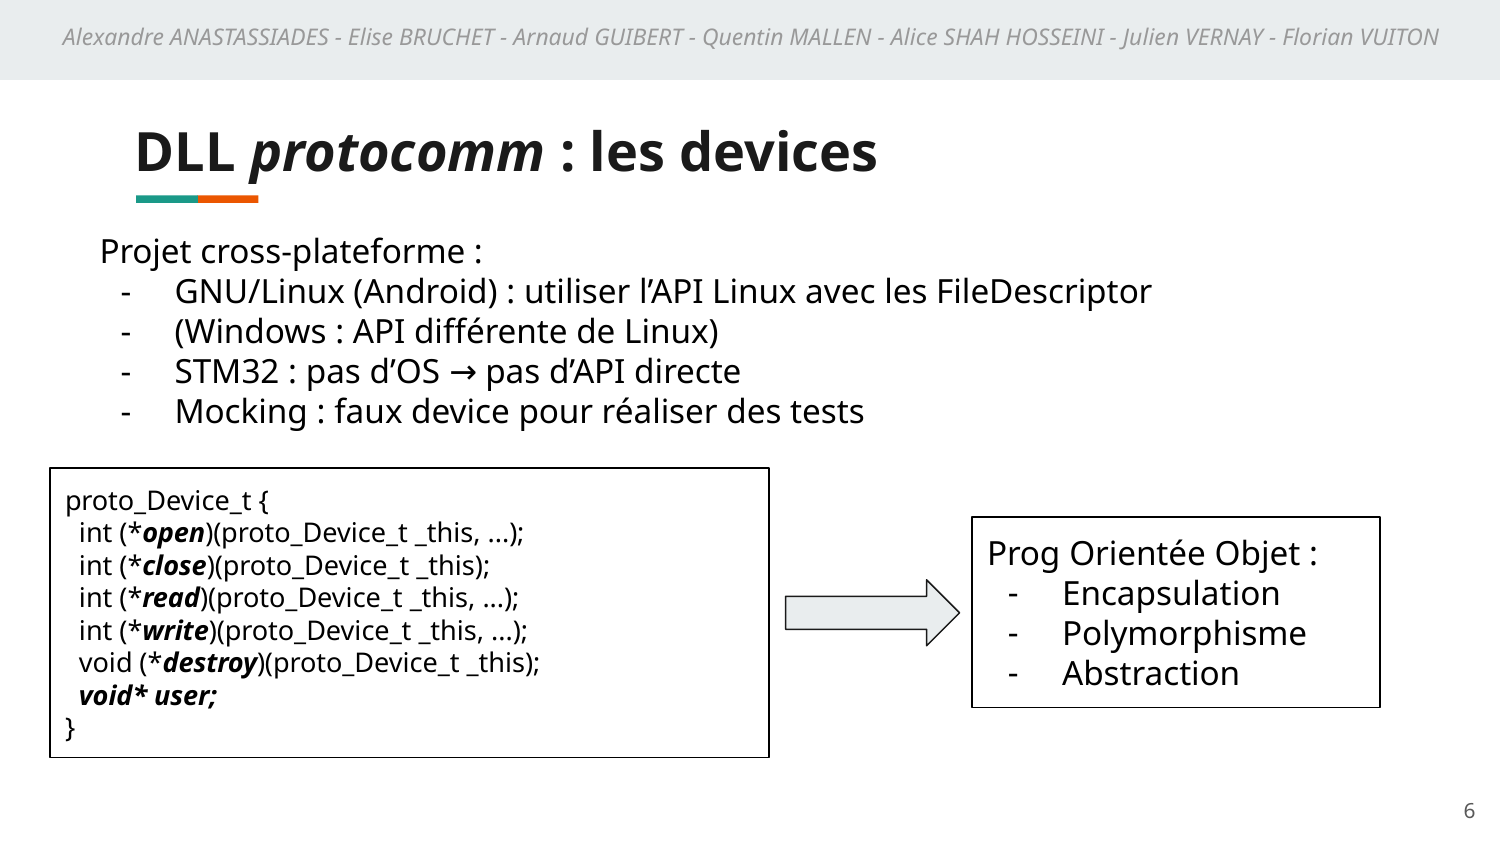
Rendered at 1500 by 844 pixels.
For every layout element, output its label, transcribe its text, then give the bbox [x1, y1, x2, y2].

text_box Projet cross-plateforme : GNU/Linux (Android) : utiliser l’API Linux avec les FileDescriptor (Windows : API différente de Linux) STM32 : pas d’OS → pas d’API directe Mocking : faux device pour réaliser des tests [84, 215, 1368, 492]
title DLL protocomm : les devices [119, 102, 1381, 191]
slide_number <numéro> [1400, 779, 1491, 844]
text_box [785, 579, 960, 646]
text_box proto_Device_t { int (*open)(proto_Device_t _this, ...); int (*close)(proto_Device_t _this); int (*read)(proto_Device_t _this, ...); int (*write)(proto_Device_t _this, ...); void (*destroy)(proto_Device_t _this); void* user; } [49, 468, 770, 758]
text_box Alexandre ANASTASSIADES - Elise BRUCHET - Arnaud GUIBERT - Quentin MALLEN - Alice SHAH HOSSEINI - Julien VERNAY - Florian VUITON [11, 7, 1493, 67]
text_box Prog Orientée Objet : Encapsulation Polymorphisme Abstraction [971, 517, 1381, 708]
